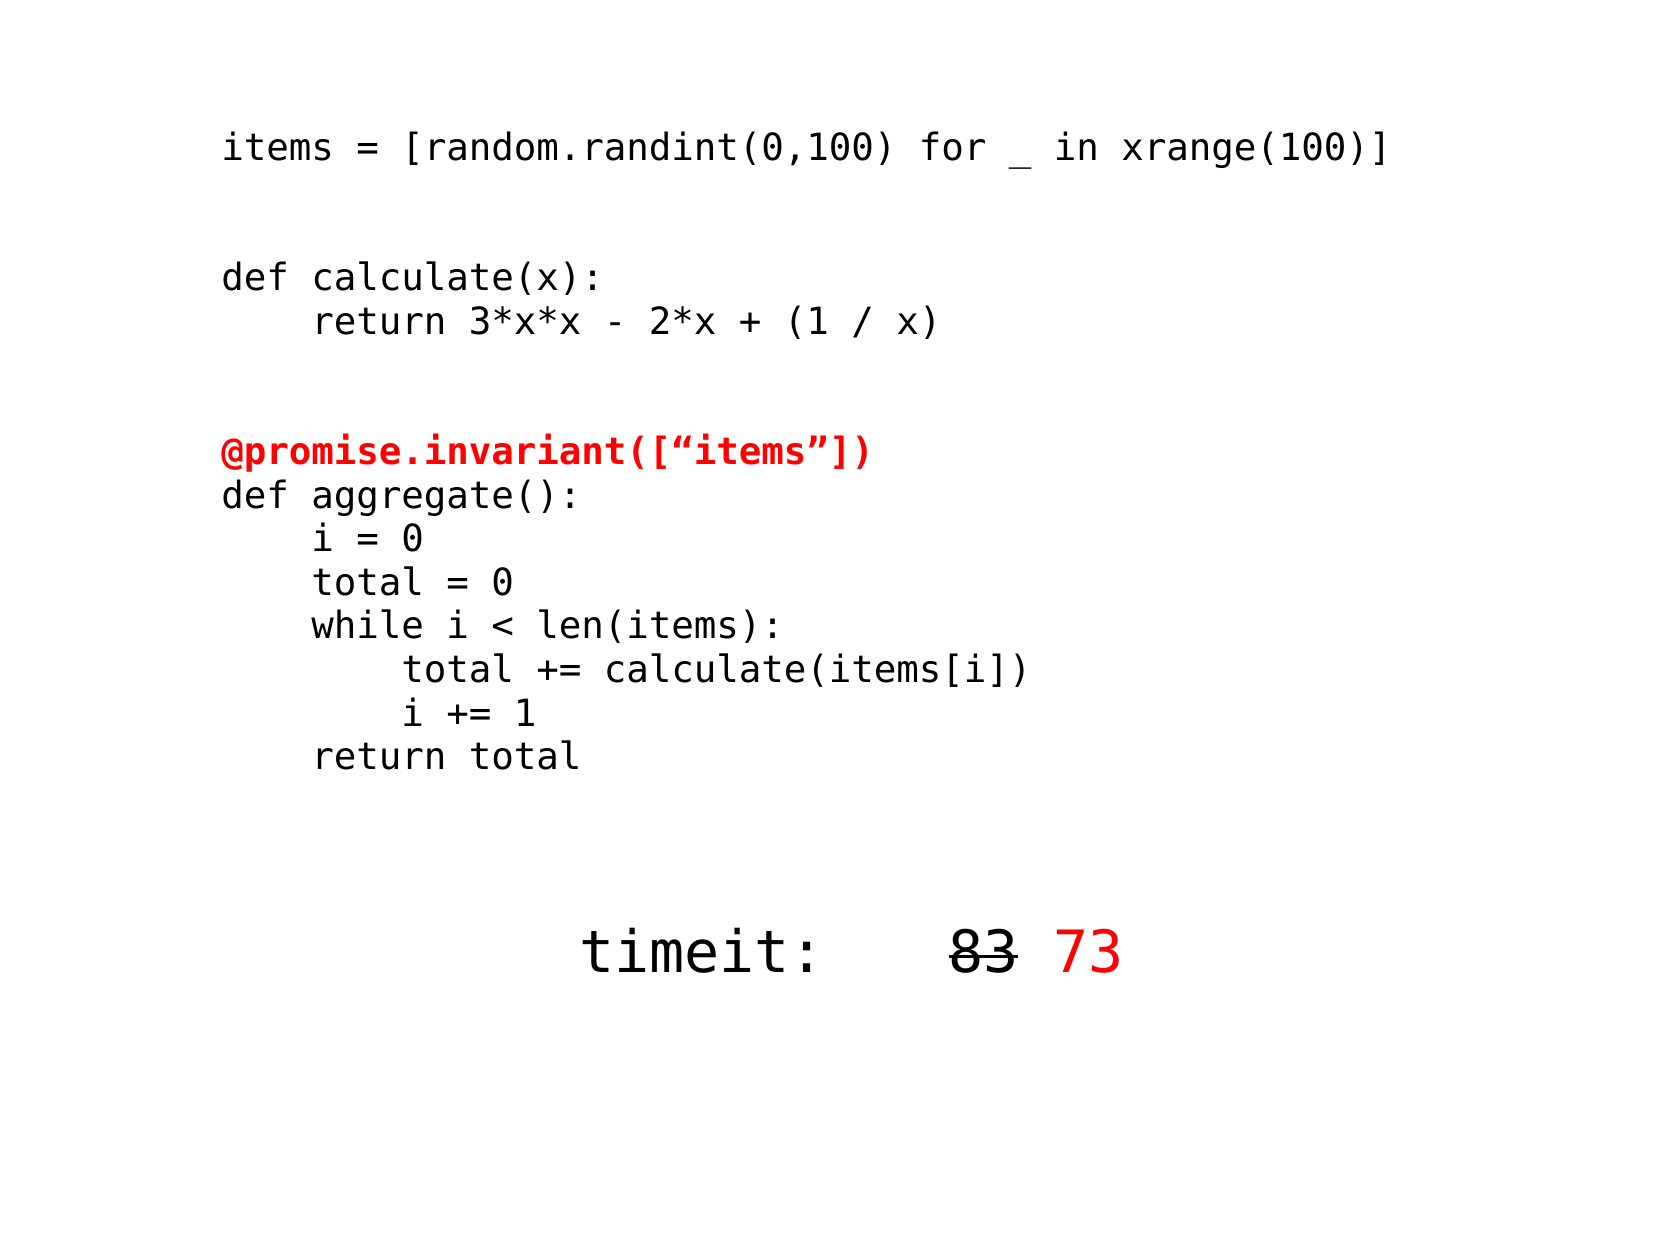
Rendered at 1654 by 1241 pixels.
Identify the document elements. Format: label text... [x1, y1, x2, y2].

text_box timeit: 83 73 [564, 911, 1139, 995]
text_box items = [random.randint(0,100) for _ in xrange(100)] def calculate(x): return 3*x*x - 2*x + (1 / x) @promise.invariant([“items”]) def aggregate(): i = 0 total = 0 while i < len(items): total += calculate(items[i]) i += 1 return total [206, 118, 1477, 830]
